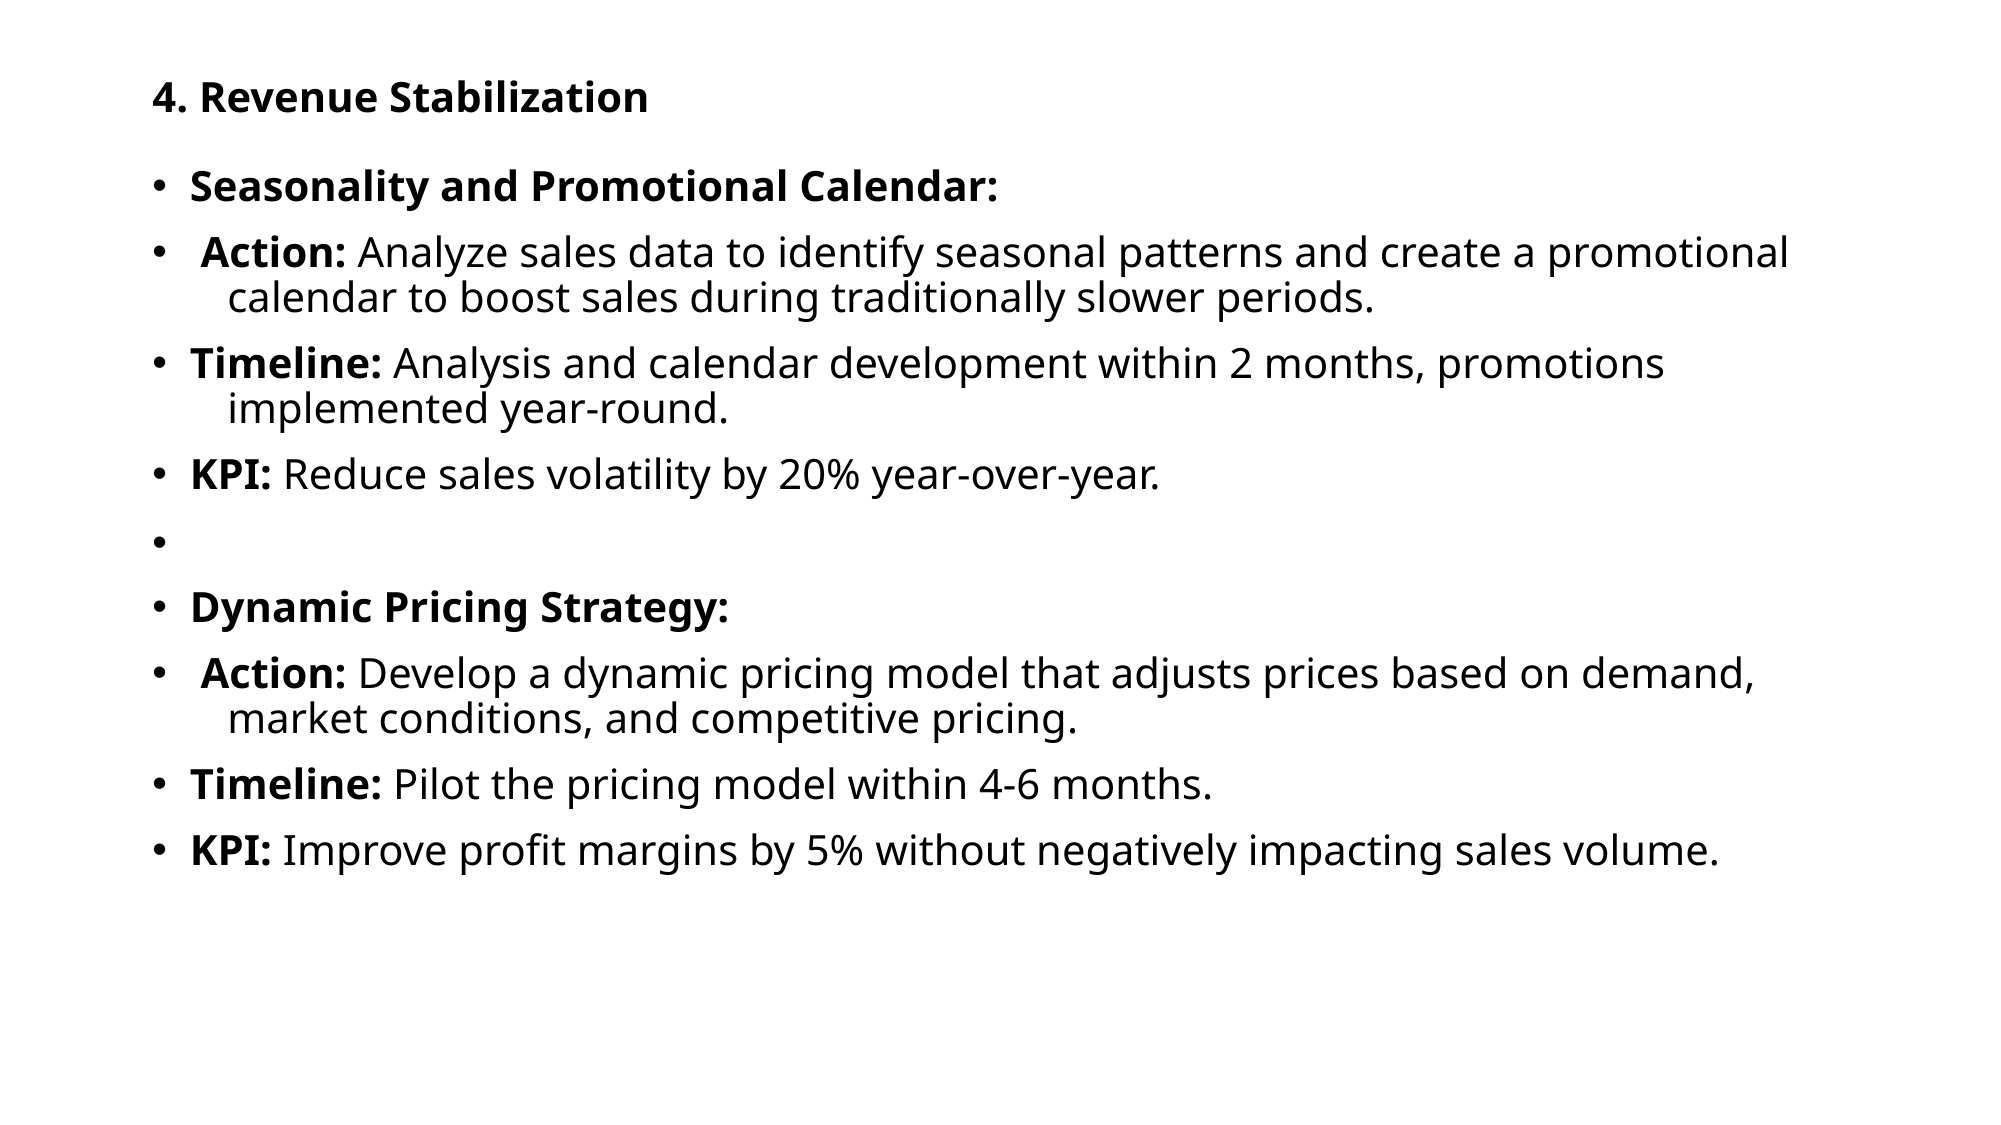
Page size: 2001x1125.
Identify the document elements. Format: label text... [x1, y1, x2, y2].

list Seasonality and Promotional Calendar: Action: Analyze sales data to identify seasonal patterns and create a promotional calendar to boost sales during traditionally slower periods. Timeline: Analysis and calendar development within 2 months, promotions implemented year-round. KPI: Reduce sales volatility by 20% year-over-year. Dynamic Pricing Strategy: Action: Develop a dynamic pricing model that adjusts prices based on demand, market conditions, and competitive pricing. Timeline: Pilot the pricing model within 4-6 months. KPI: Improve profit margins by 5% without negatively impacting sales volume. [137, 157, 1863, 1014]
title 4. Revenue Stabilization [137, 59, 1863, 138]
